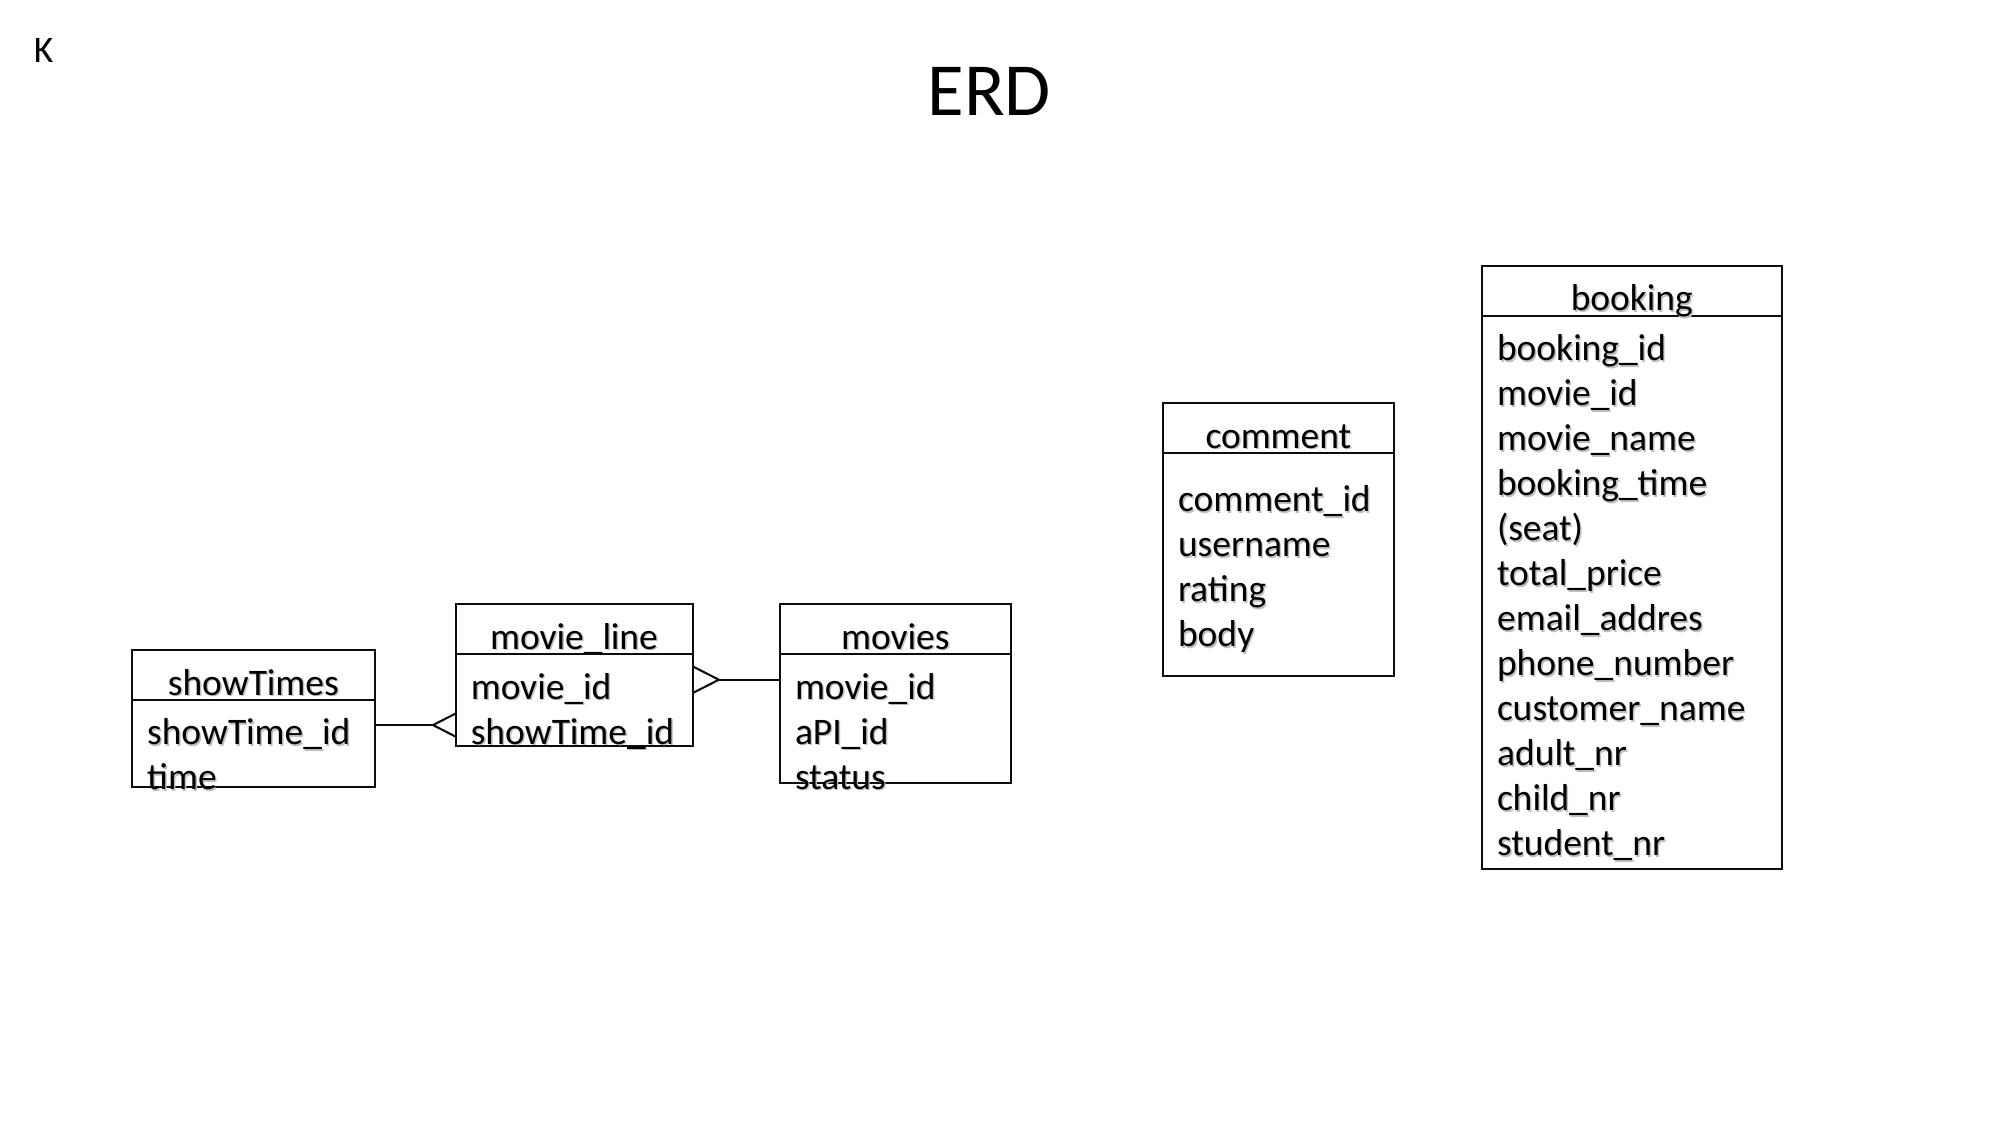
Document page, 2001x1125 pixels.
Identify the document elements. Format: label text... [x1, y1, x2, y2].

text_box movie_line [456, 604, 693, 654]
text_box movie_id showTime_id [456, 654, 693, 746]
text_box ERD [255, 32, 1724, 139]
text_box movie_id aPI_id status [780, 654, 1011, 783]
text_box showTimes [132, 650, 375, 700]
text_box comment [1163, 403, 1394, 453]
text_box booking_id movie_id movie_name booking_time (seat) total_price email_addres phone_number customer_name adult_nr child_nr student_nr [1482, 316, 1782, 869]
text_box [432, 713, 456, 737]
text_box comment_id username rating body [1163, 453, 1394, 676]
text_box K [18, 17, 69, 79]
text_box showTime_id time [132, 700, 375, 787]
text_box movies [780, 604, 1011, 654]
text_box [693, 666, 719, 693]
text_box booking [1482, 266, 1782, 316]
